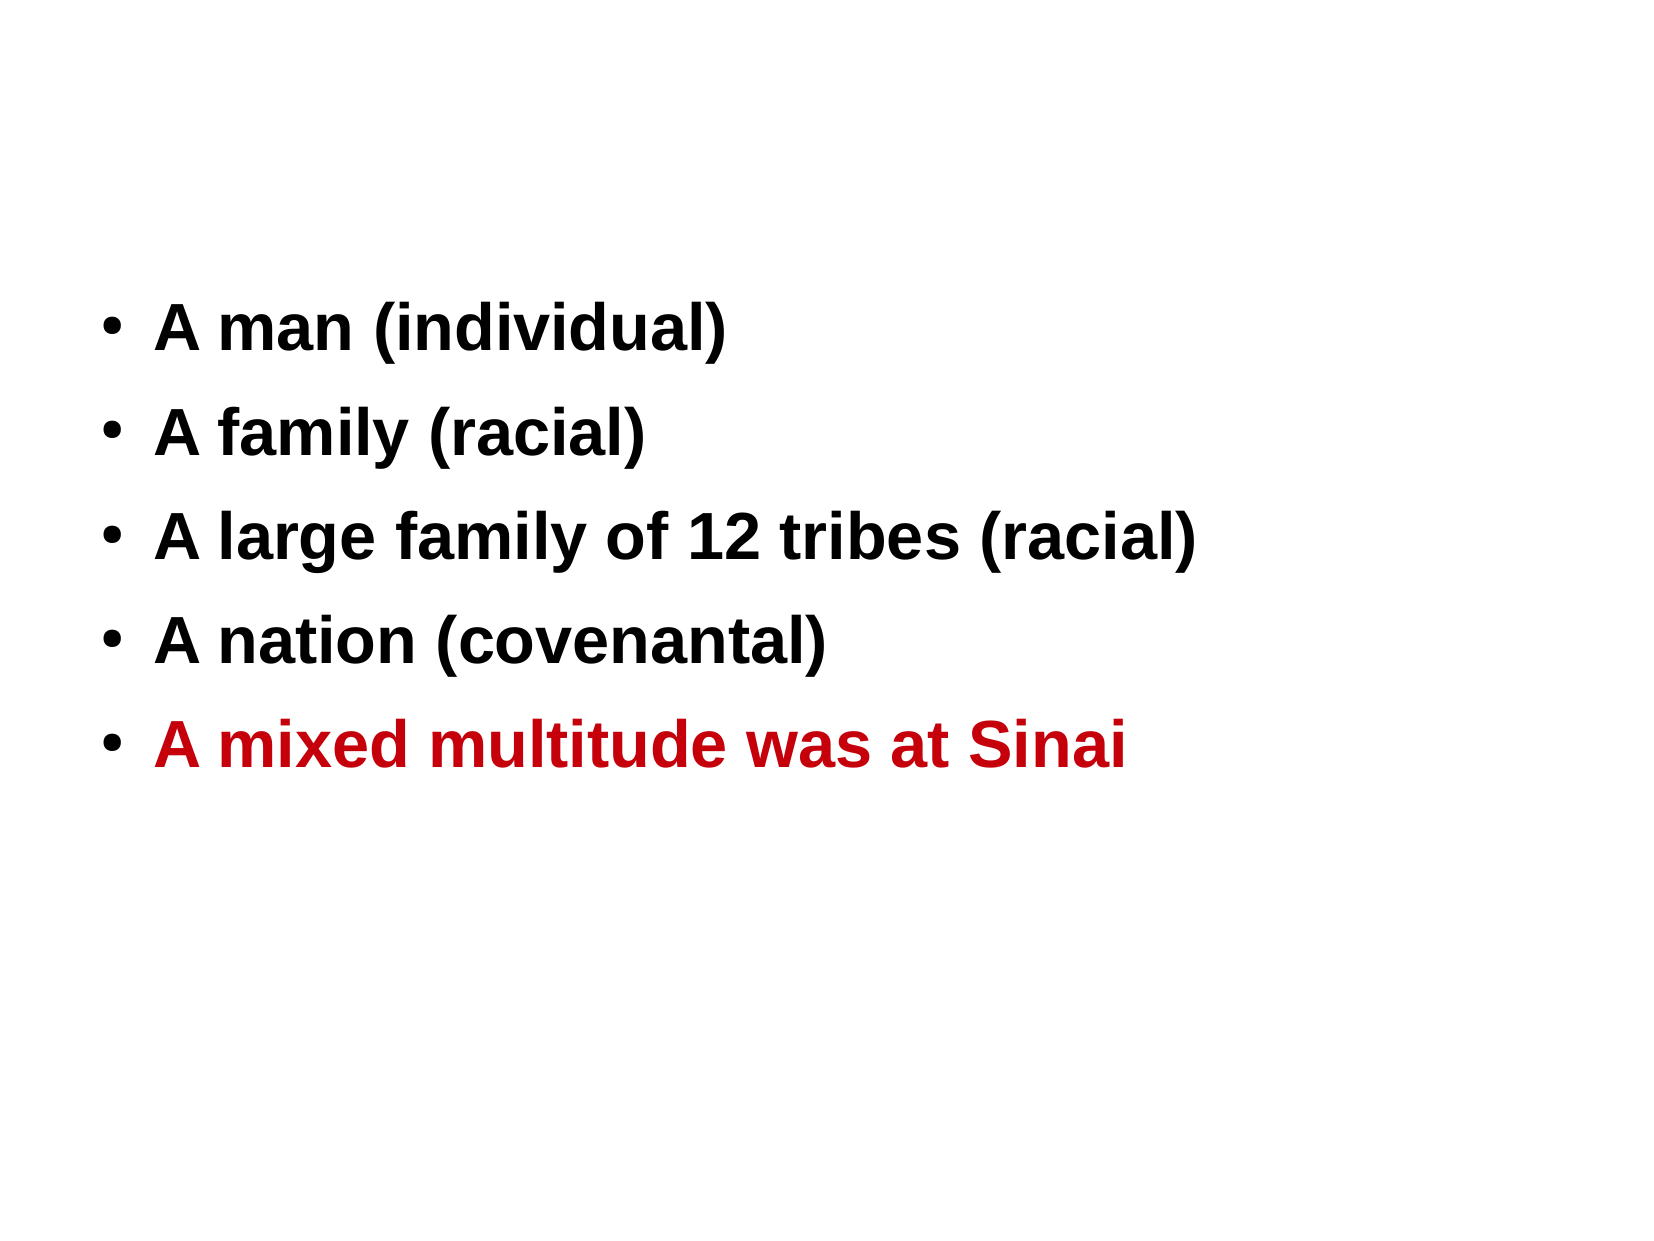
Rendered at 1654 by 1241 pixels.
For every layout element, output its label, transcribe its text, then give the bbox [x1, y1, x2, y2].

list A man (individual) A family (racial) A large family of 12 tribes (racial) A nation (covenantal) A mixed multitude was at Sinai [82, 290, 1571, 1109]
